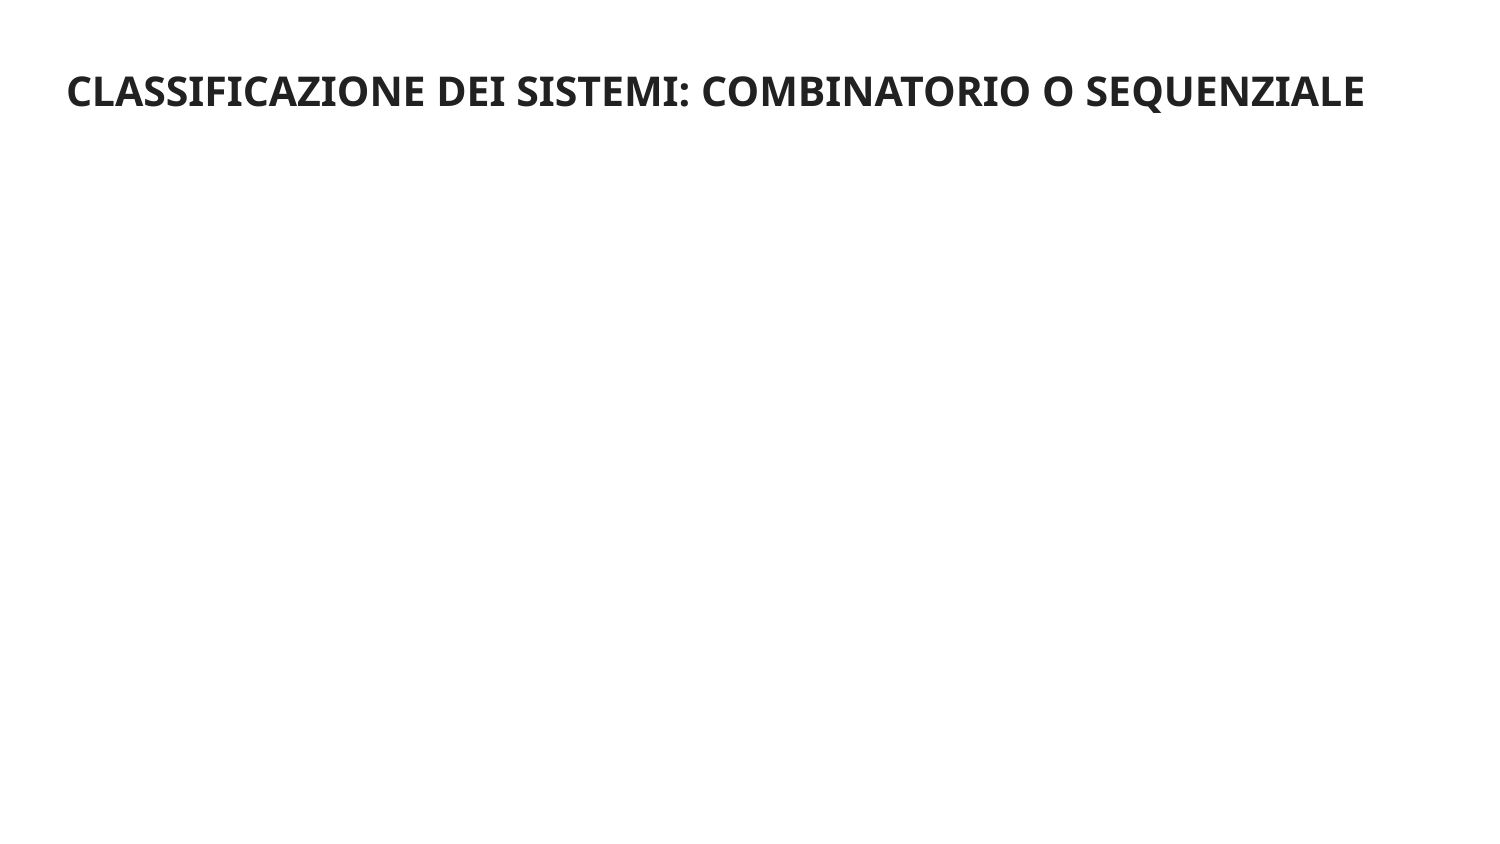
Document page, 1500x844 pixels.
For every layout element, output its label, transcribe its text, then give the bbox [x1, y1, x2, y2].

title CLASSIFICAZIONE DEI SISTEMI: COMBINATORIO O SEQUENZIALE [51, 48, 1449, 180]
